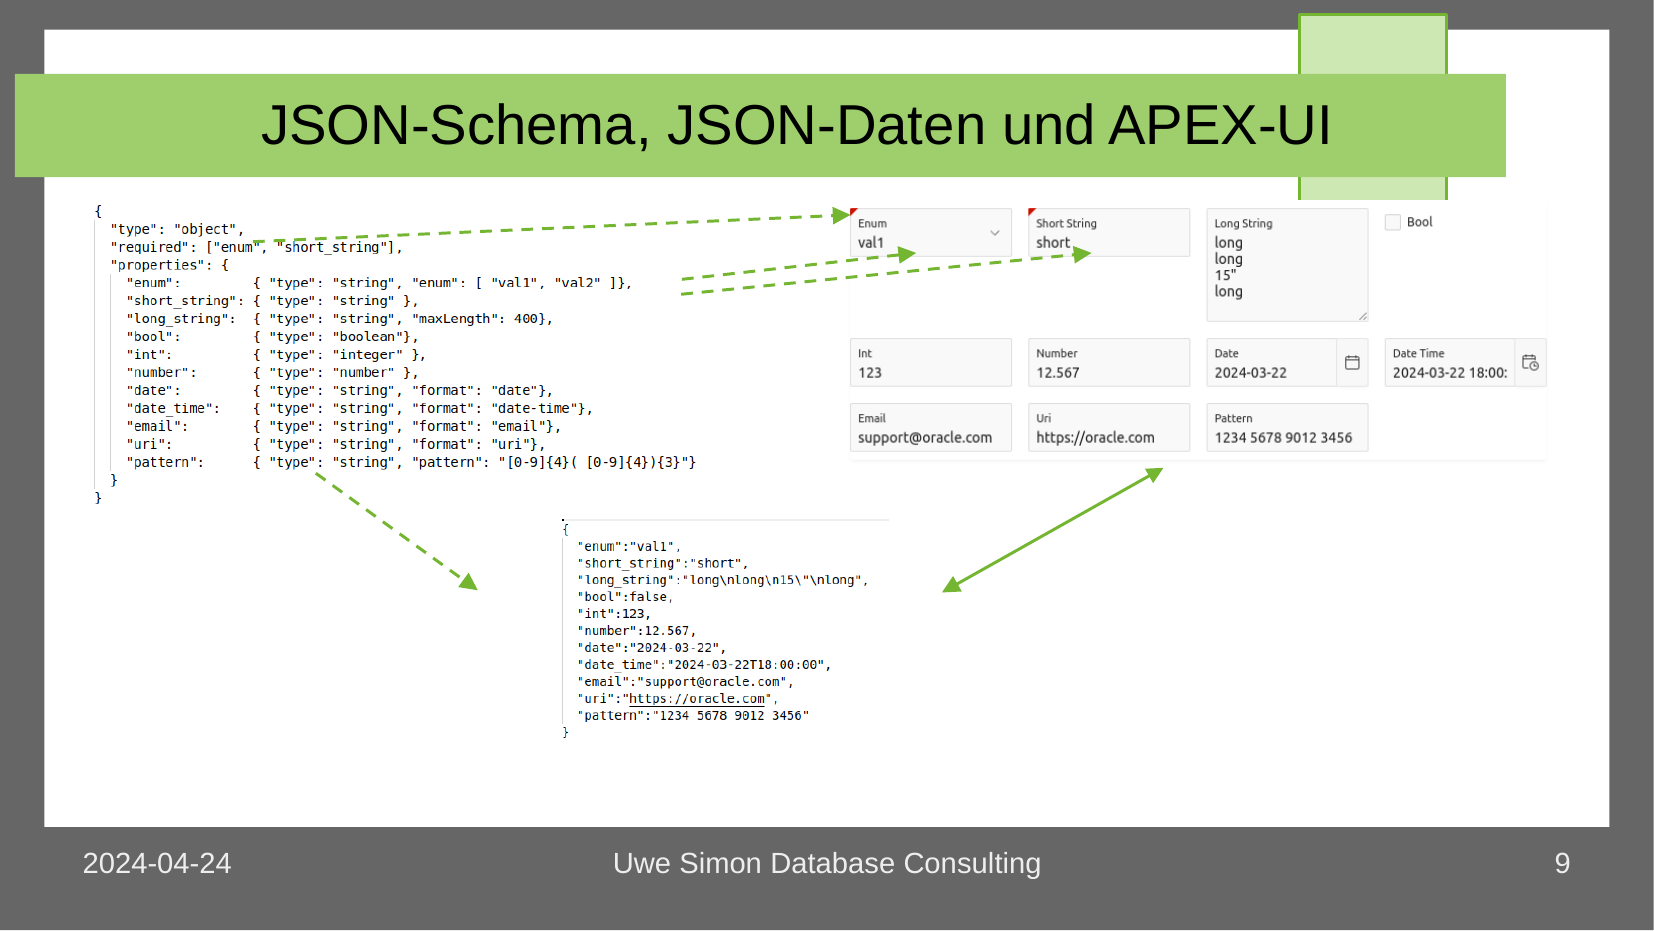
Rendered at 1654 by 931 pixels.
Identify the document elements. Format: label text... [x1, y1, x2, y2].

title JSON-Schema, JSON-Daten und APEX-UI [88, 73, 1506, 178]
picture [842, 200, 1563, 468]
picture [88, 203, 889, 745]
